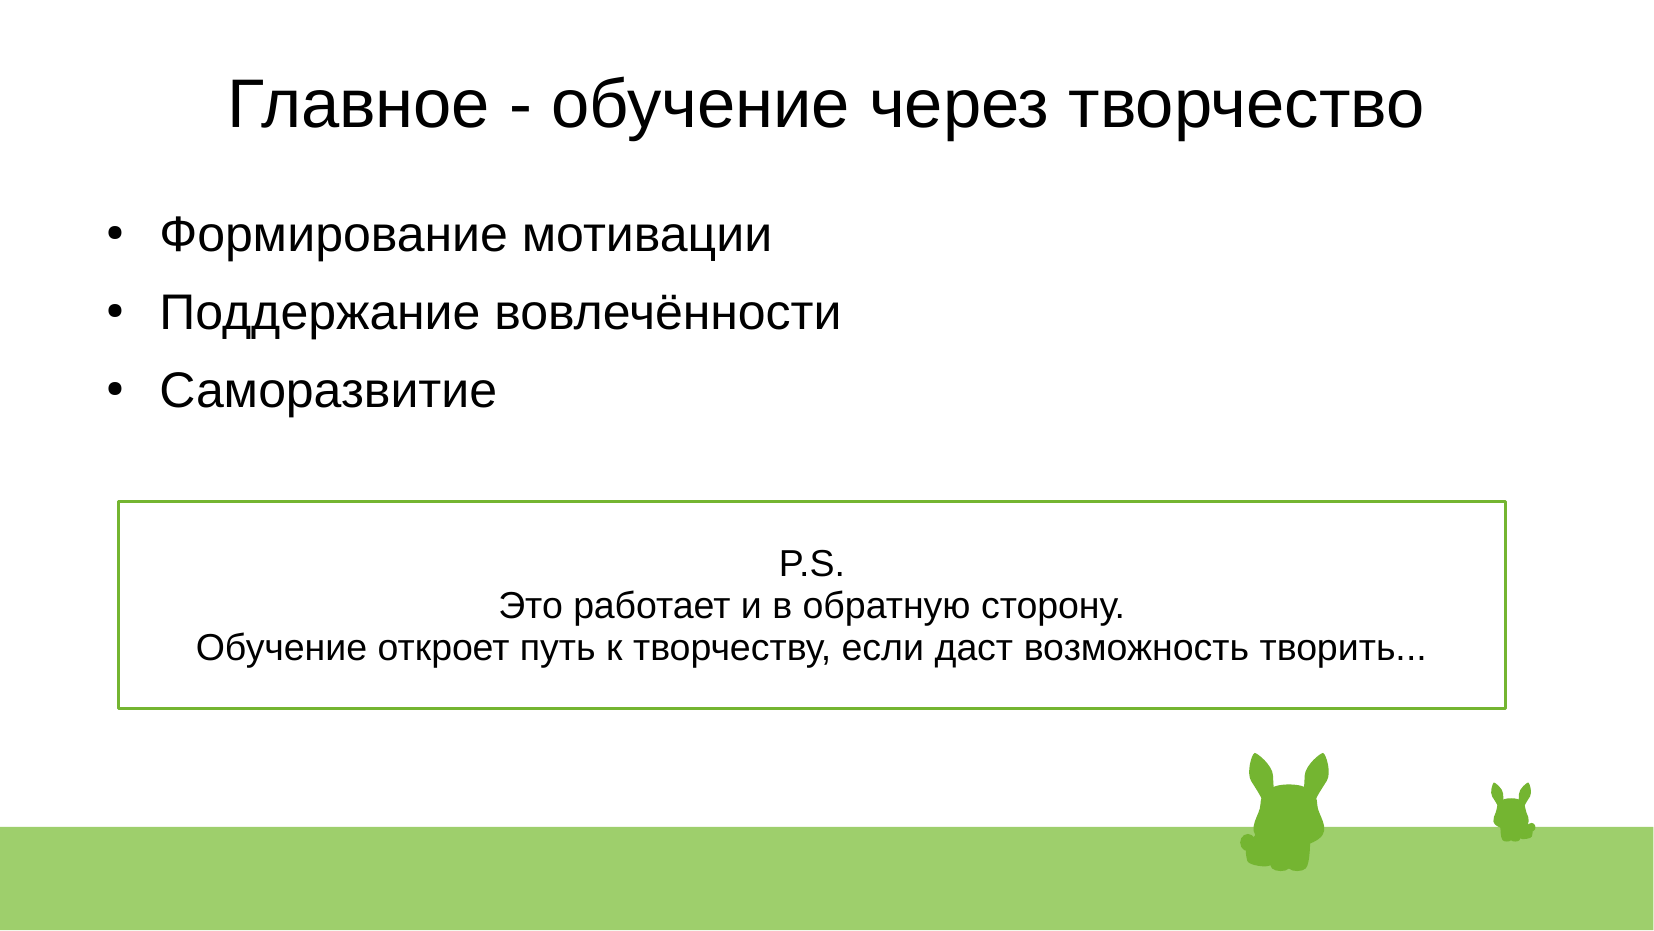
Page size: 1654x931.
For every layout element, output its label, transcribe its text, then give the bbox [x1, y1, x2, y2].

list Формирование мотивации Поддержание вовлечённости Саморазвитие [88, 206, 1565, 739]
text_box P.S. Это работает и в обратную сторону. Обучение откроет путь к творчеству, если даст возможность творить... [118, 501, 1506, 709]
title Главное - обучение через творчество [88, 29, 1565, 178]
